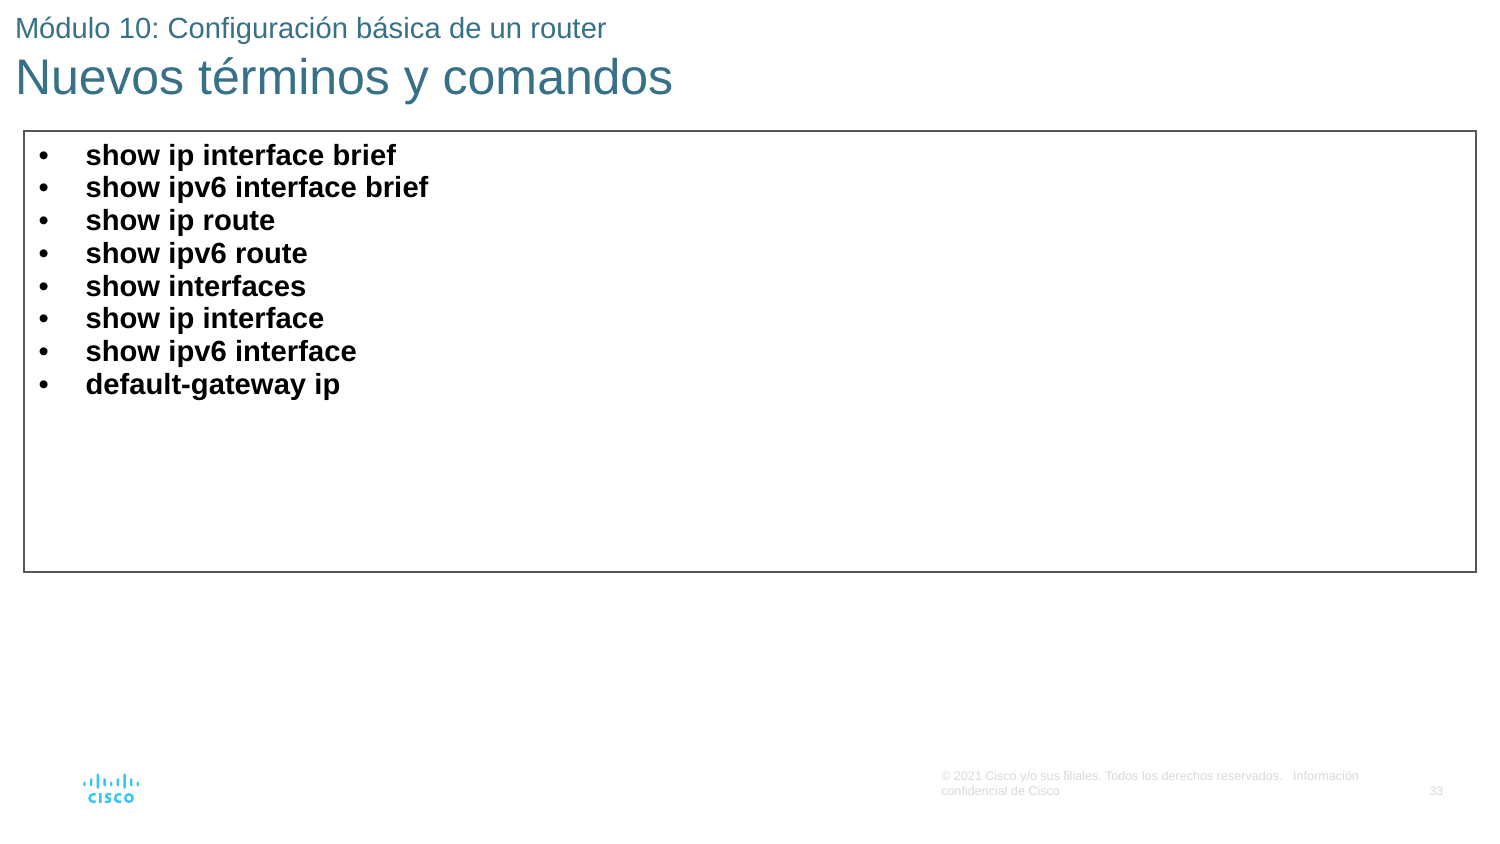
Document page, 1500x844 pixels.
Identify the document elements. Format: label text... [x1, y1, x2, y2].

title Módulo 10: Configuración básica de un router Nuevos términos y comandos [0, 6, 1500, 107]
table_header show ip interface brief show ipv6 interface brief show ip route show ipv6 route show interfaces show ip interface show ipv6 interface default-gateway ip [25, 132, 1475, 571]
